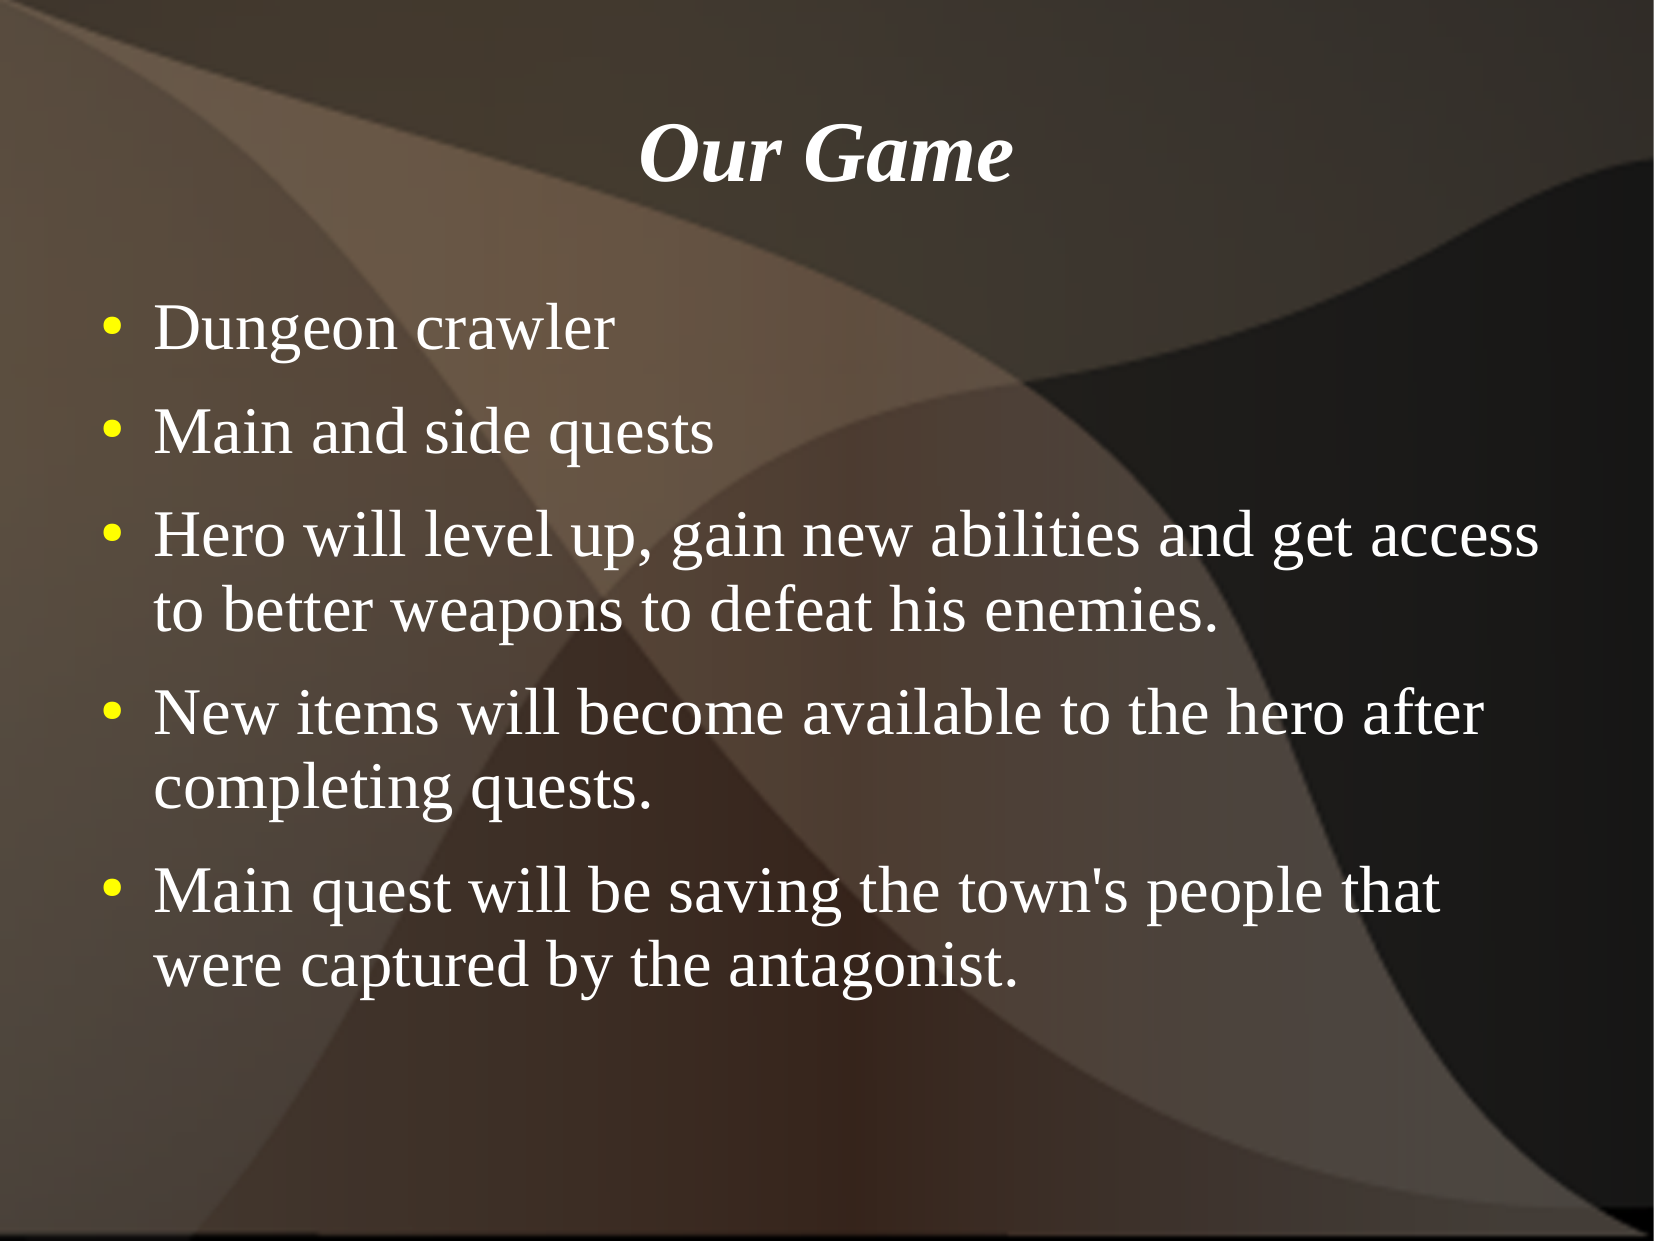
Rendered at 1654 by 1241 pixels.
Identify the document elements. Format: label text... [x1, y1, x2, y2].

picture [0, 0, 1654, 1241]
title Our Game [82, 49, 1571, 257]
list Dungeon crawler Main and side quests Hero will level up, gain new abilities and get access to better weapons to defeat his enemies. New items will become available to the hero after completing quests. Main quest will be saving the town's people that were captured by the antagonist. [82, 290, 1571, 1109]
